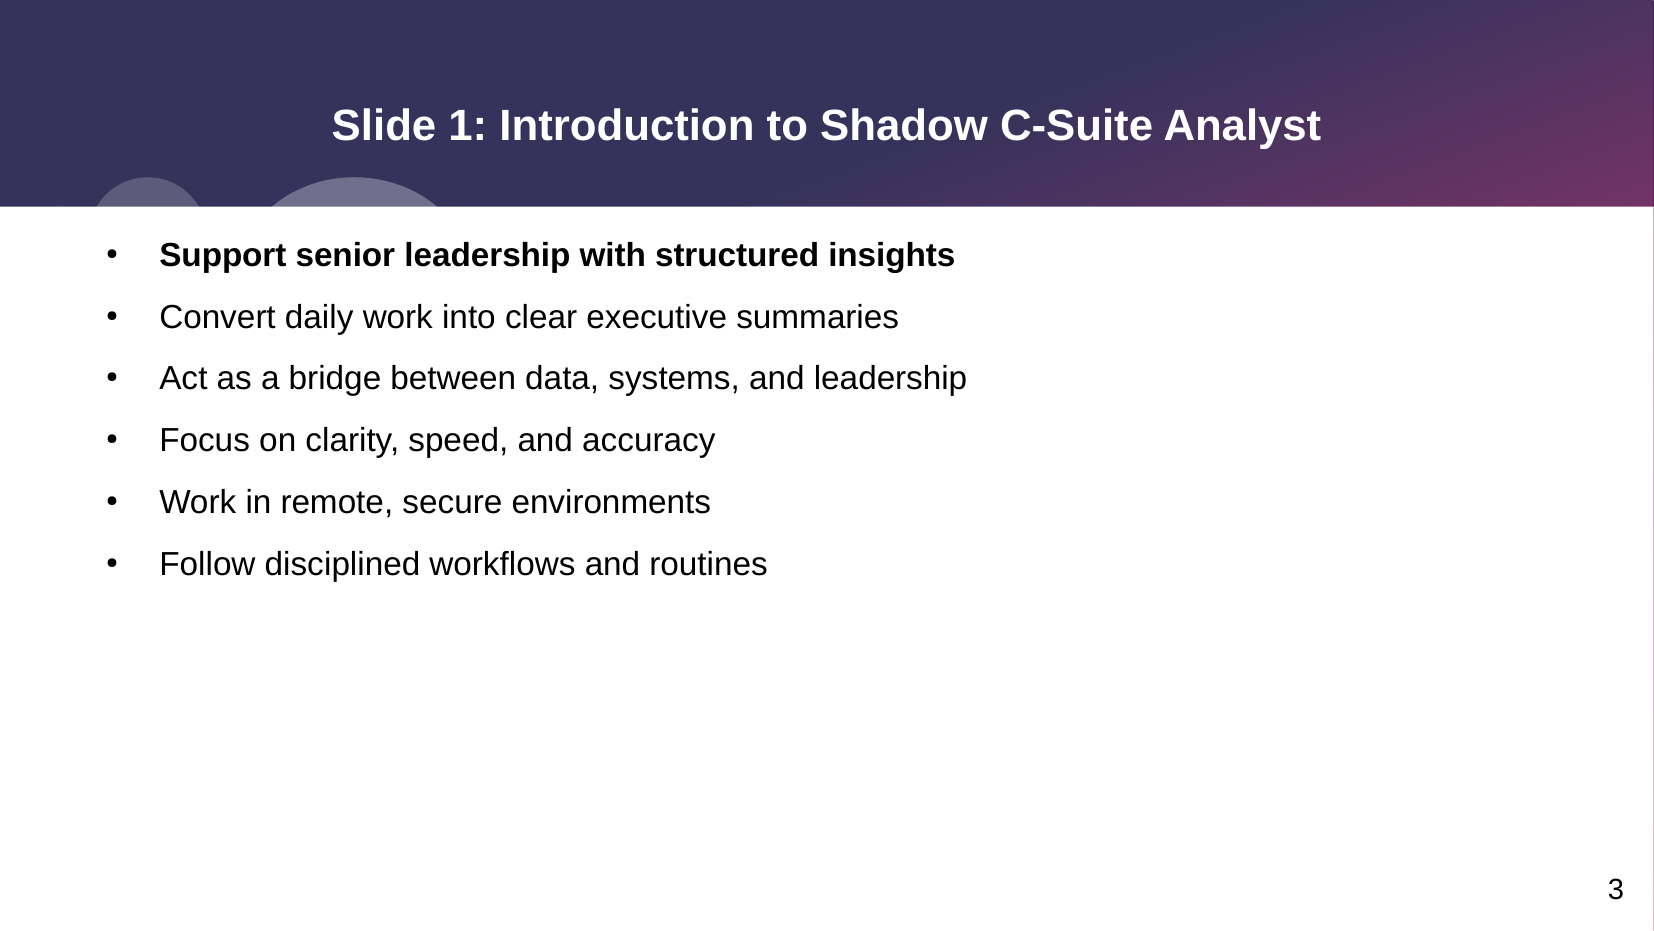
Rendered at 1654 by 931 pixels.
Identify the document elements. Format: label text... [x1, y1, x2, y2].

list Support senior leadership with structured insights Convert daily work into clear executive summaries Act as a bridge between data, systems, and leadership Focus on clarity, speed, and accuracy Work in remote, secure environments Follow disciplined workflows and routines [88, 236, 1565, 827]
title Slide 1: Introduction to Shadow C-Suite Analyst [88, 44, 1565, 207]
